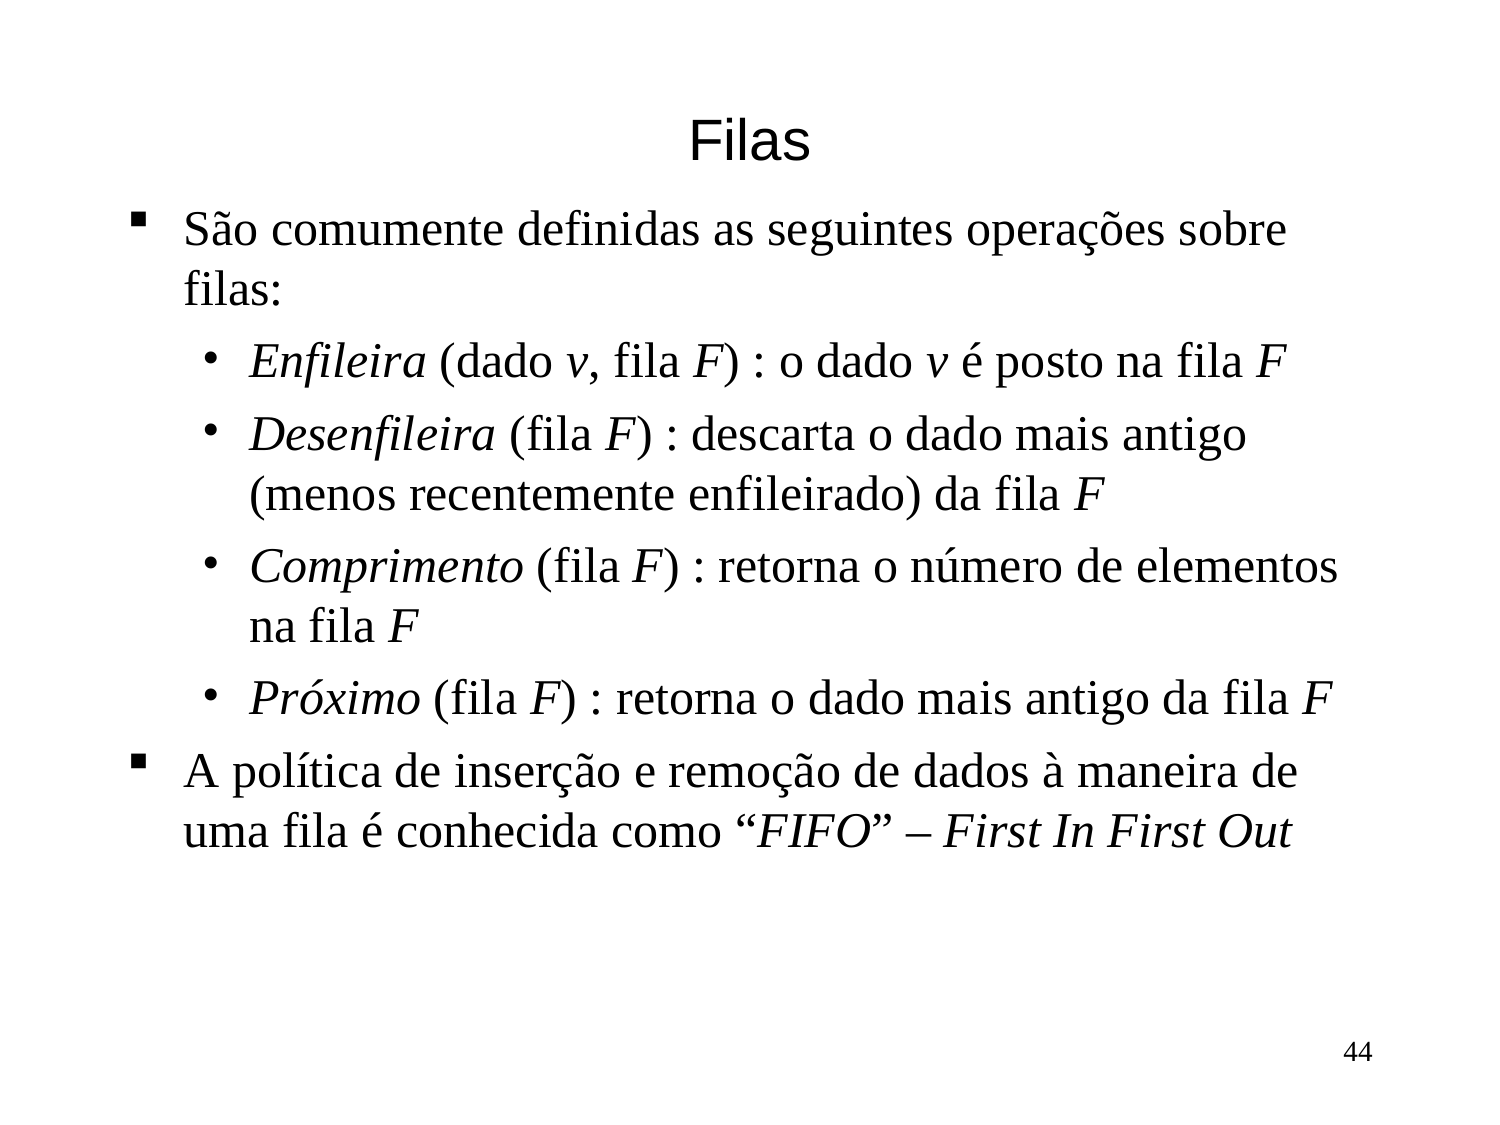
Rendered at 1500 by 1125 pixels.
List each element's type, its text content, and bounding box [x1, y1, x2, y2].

title Filas [112, 99, 1388, 175]
list São comumente definidas as seguintes operações sobre filas: Enfileira (dado v, fila F) : o dado v é posto na fila F Desenfileira (fila F) : descarta o dado mais antigo (menos recentemente enfileirado) da fila F Comprimento (fila F) : retorna o número de elementos na fila F Próximo (fila F) : retorna o dado mais antigo da fila F A política de inserção e remoção de dados à maneira de uma fila é conhecida como “FIFO” – First In First Out [112, 187, 1388, 1000]
